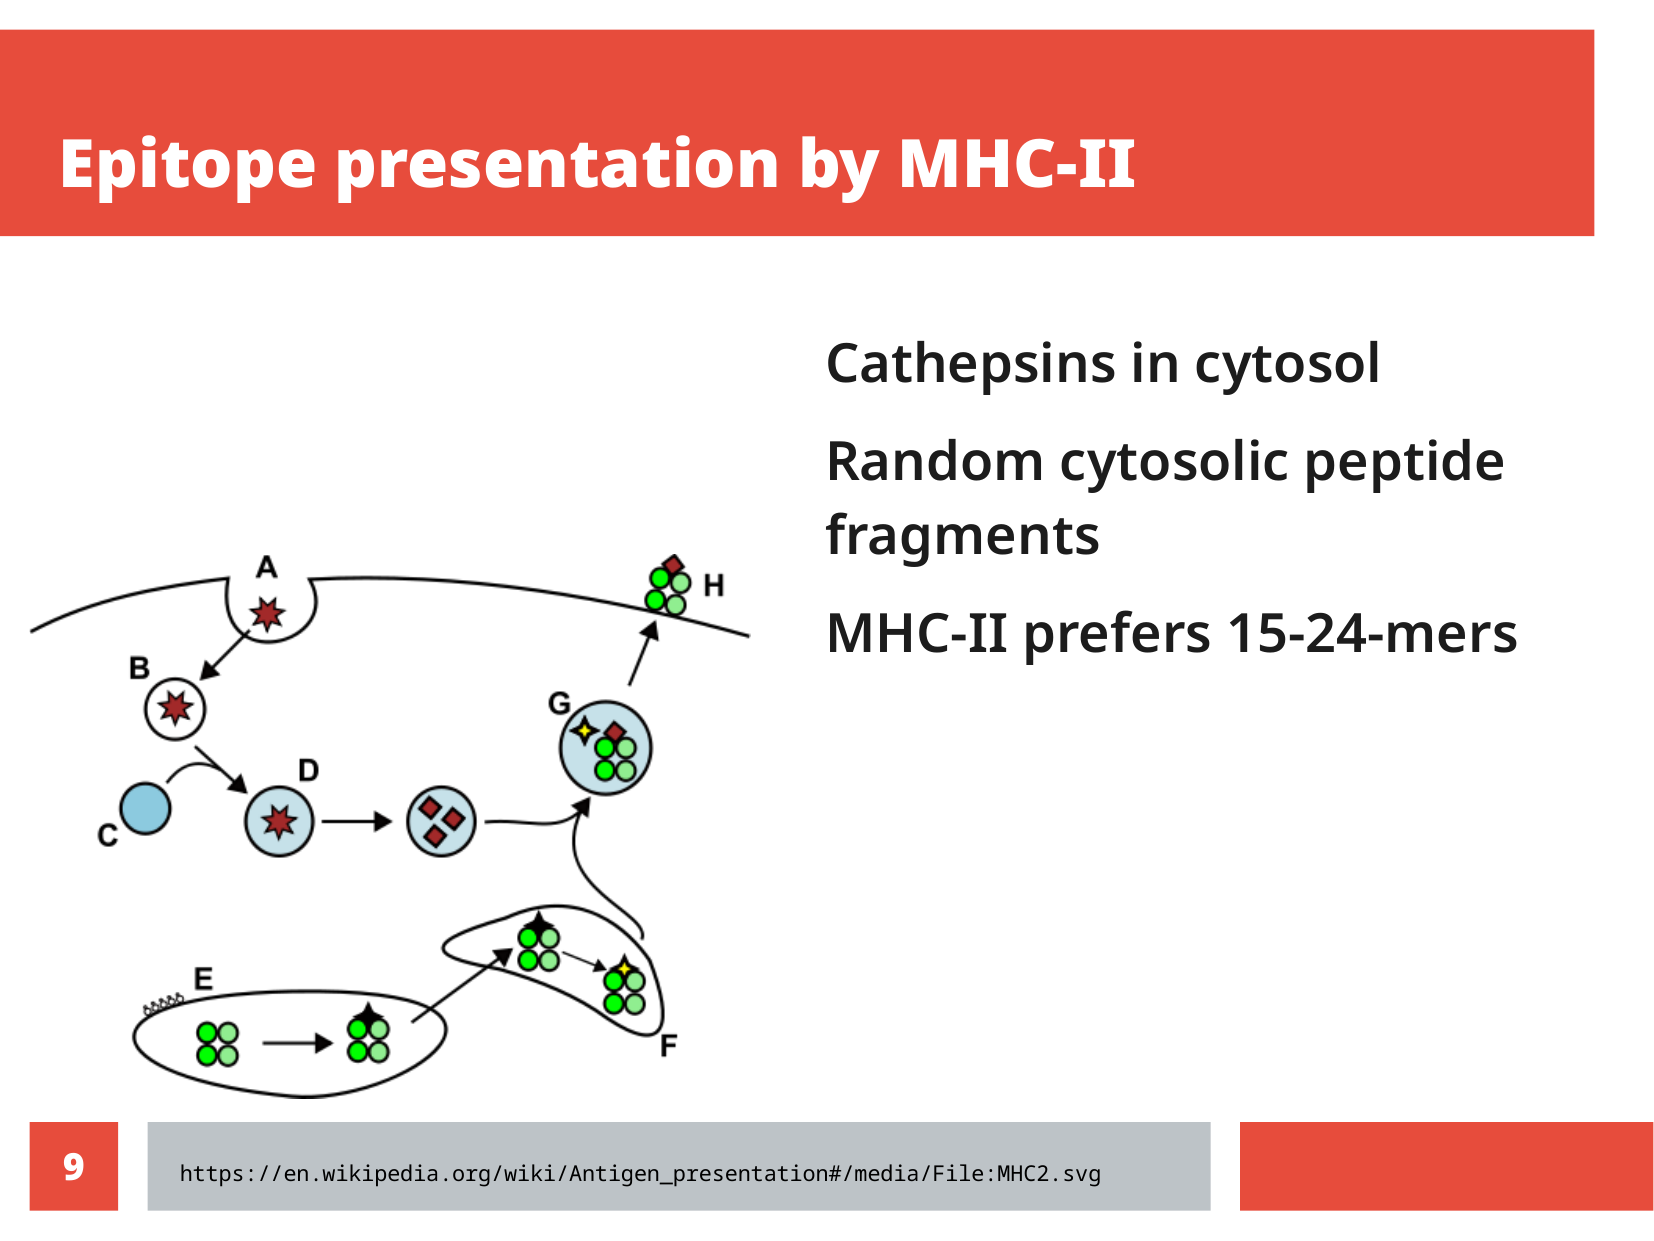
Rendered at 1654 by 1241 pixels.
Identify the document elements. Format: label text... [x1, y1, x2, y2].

text_box https://en.wikipedia.org/wiki/Antigen_presentation#/media/File:MHC2.svg [165, 1150, 976, 1188]
list Cathepsins in cytosol Random cytosolic peptide fragments MHC-II prefers 15-24-mers [825, 324, 1565, 1093]
picture [29, 554, 751, 1099]
title Epitope presentation by MHC-II [59, 59, 1595, 207]
